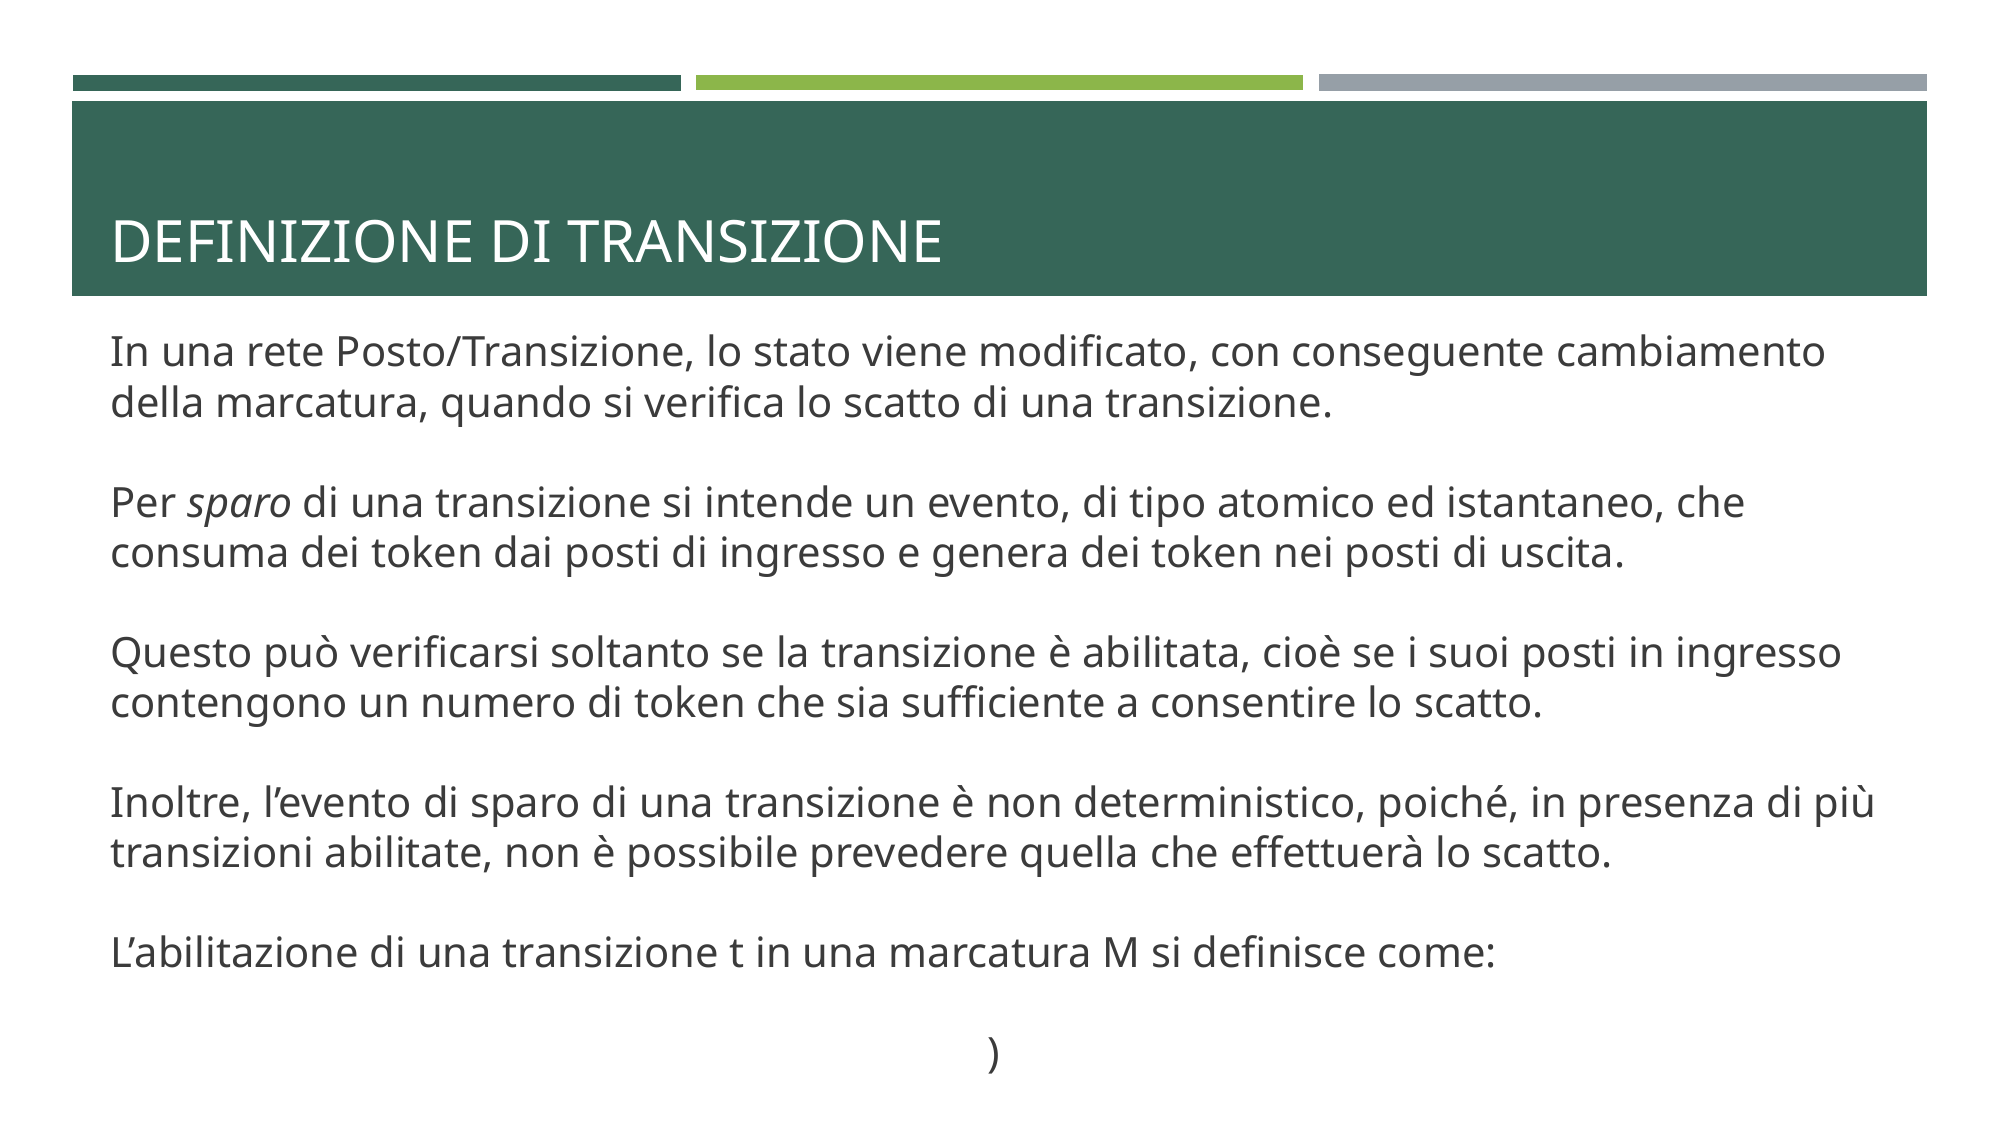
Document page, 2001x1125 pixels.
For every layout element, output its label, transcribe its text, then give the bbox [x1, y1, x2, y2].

text_box In una rete Posto/Transizione, lo stato viene modificato, con conseguente cambiamento della marcatura, quando si verifica lo scatto di una transizione. Per sparo di una transizione si intende un evento, di tipo atomico ed istantaneo, che consuma dei token dai posti di ingresso e genera dei token nei posti di uscita. Questo può verificarsi soltanto se la transizione è abilitata, cioè se i suoi posti in ingresso contengono un numero di token che sia sufficiente a consentire lo scatto. Inoltre, l’evento di sparo di una transizione è non deterministico, poiché, in presenza di più transizioni abilitate, non è possibile prevedere quella che effettuerà lo scatto. L’abilitazione di una transizione t in una marcatura M si definisce come: ) [95, 317, 1905, 1091]
title Definizione di transizione [95, 115, 1905, 282]
